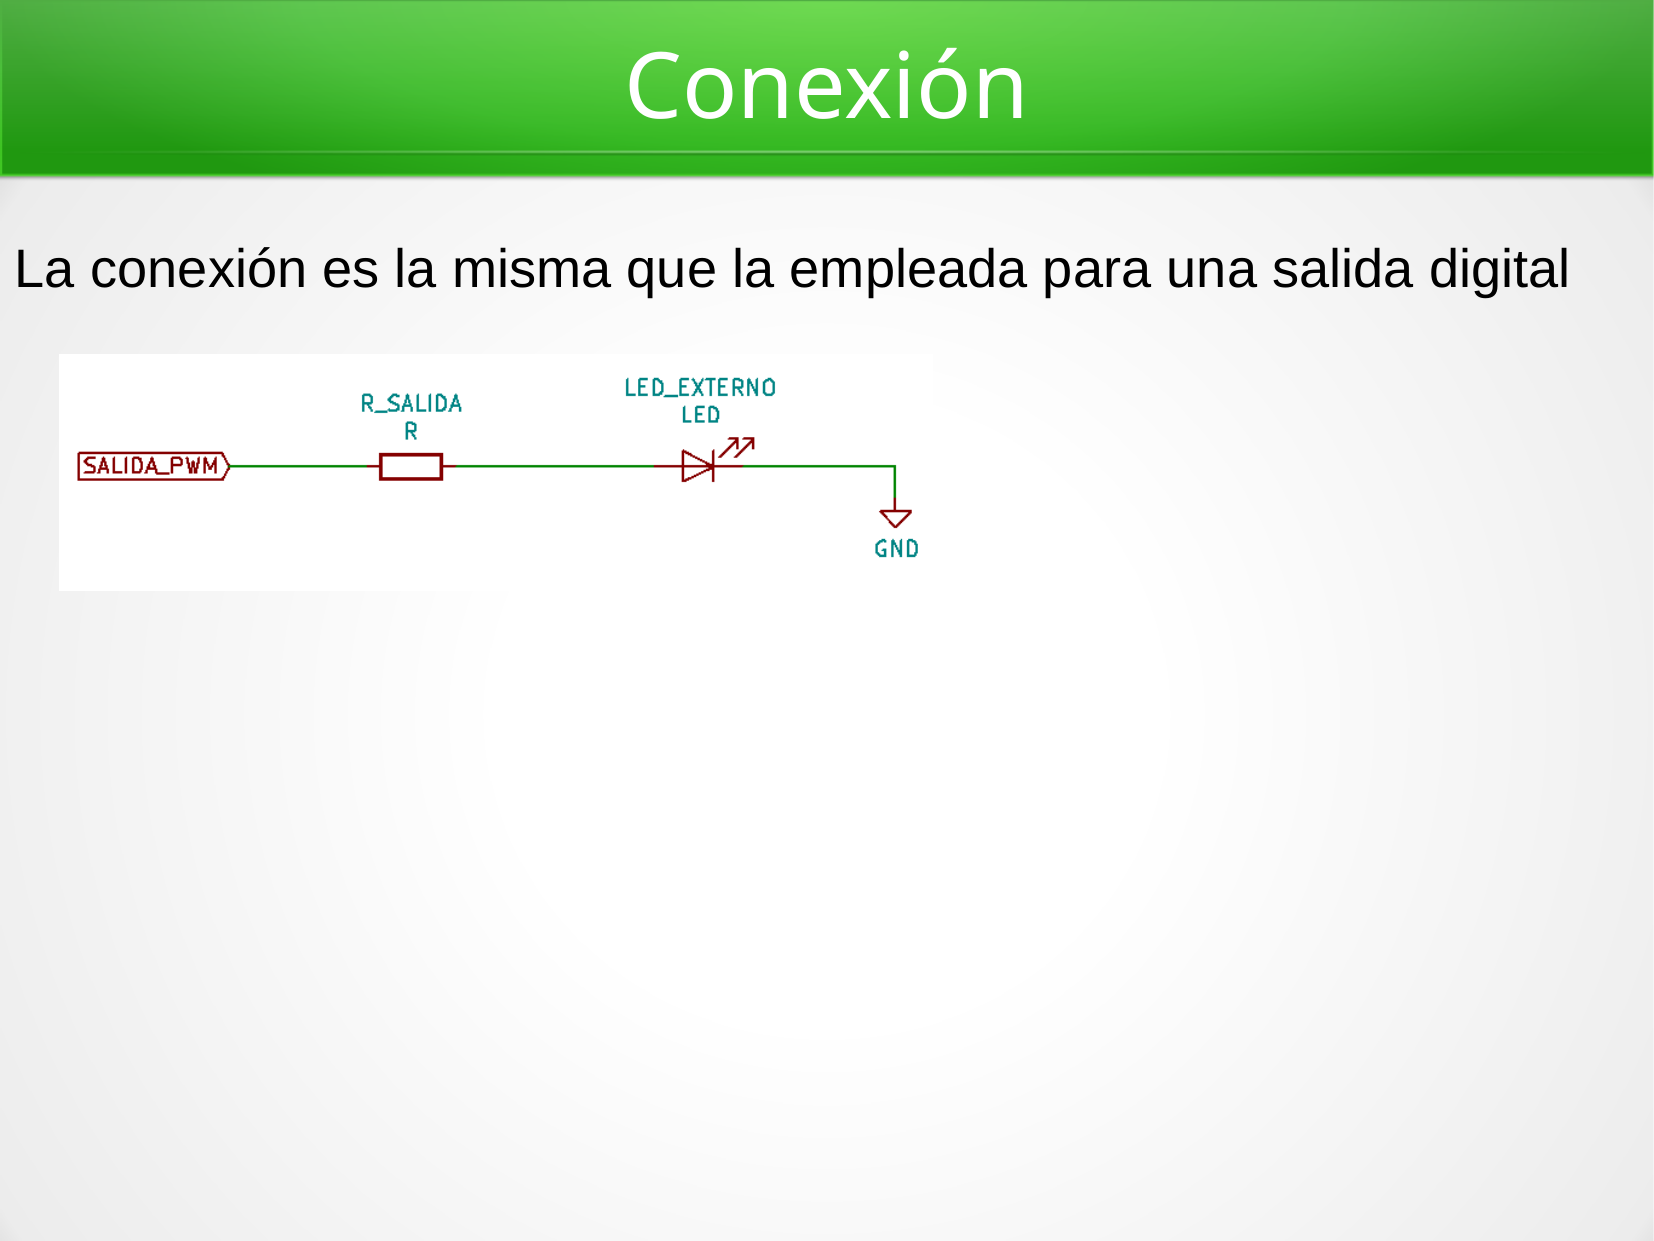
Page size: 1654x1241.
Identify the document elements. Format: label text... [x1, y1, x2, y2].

text_box La conexión es la misma que la empleada para una salida digital [0, 189, 1630, 1193]
picture [0, 0, 1654, 1241]
title Conexión [82, 11, 1571, 154]
